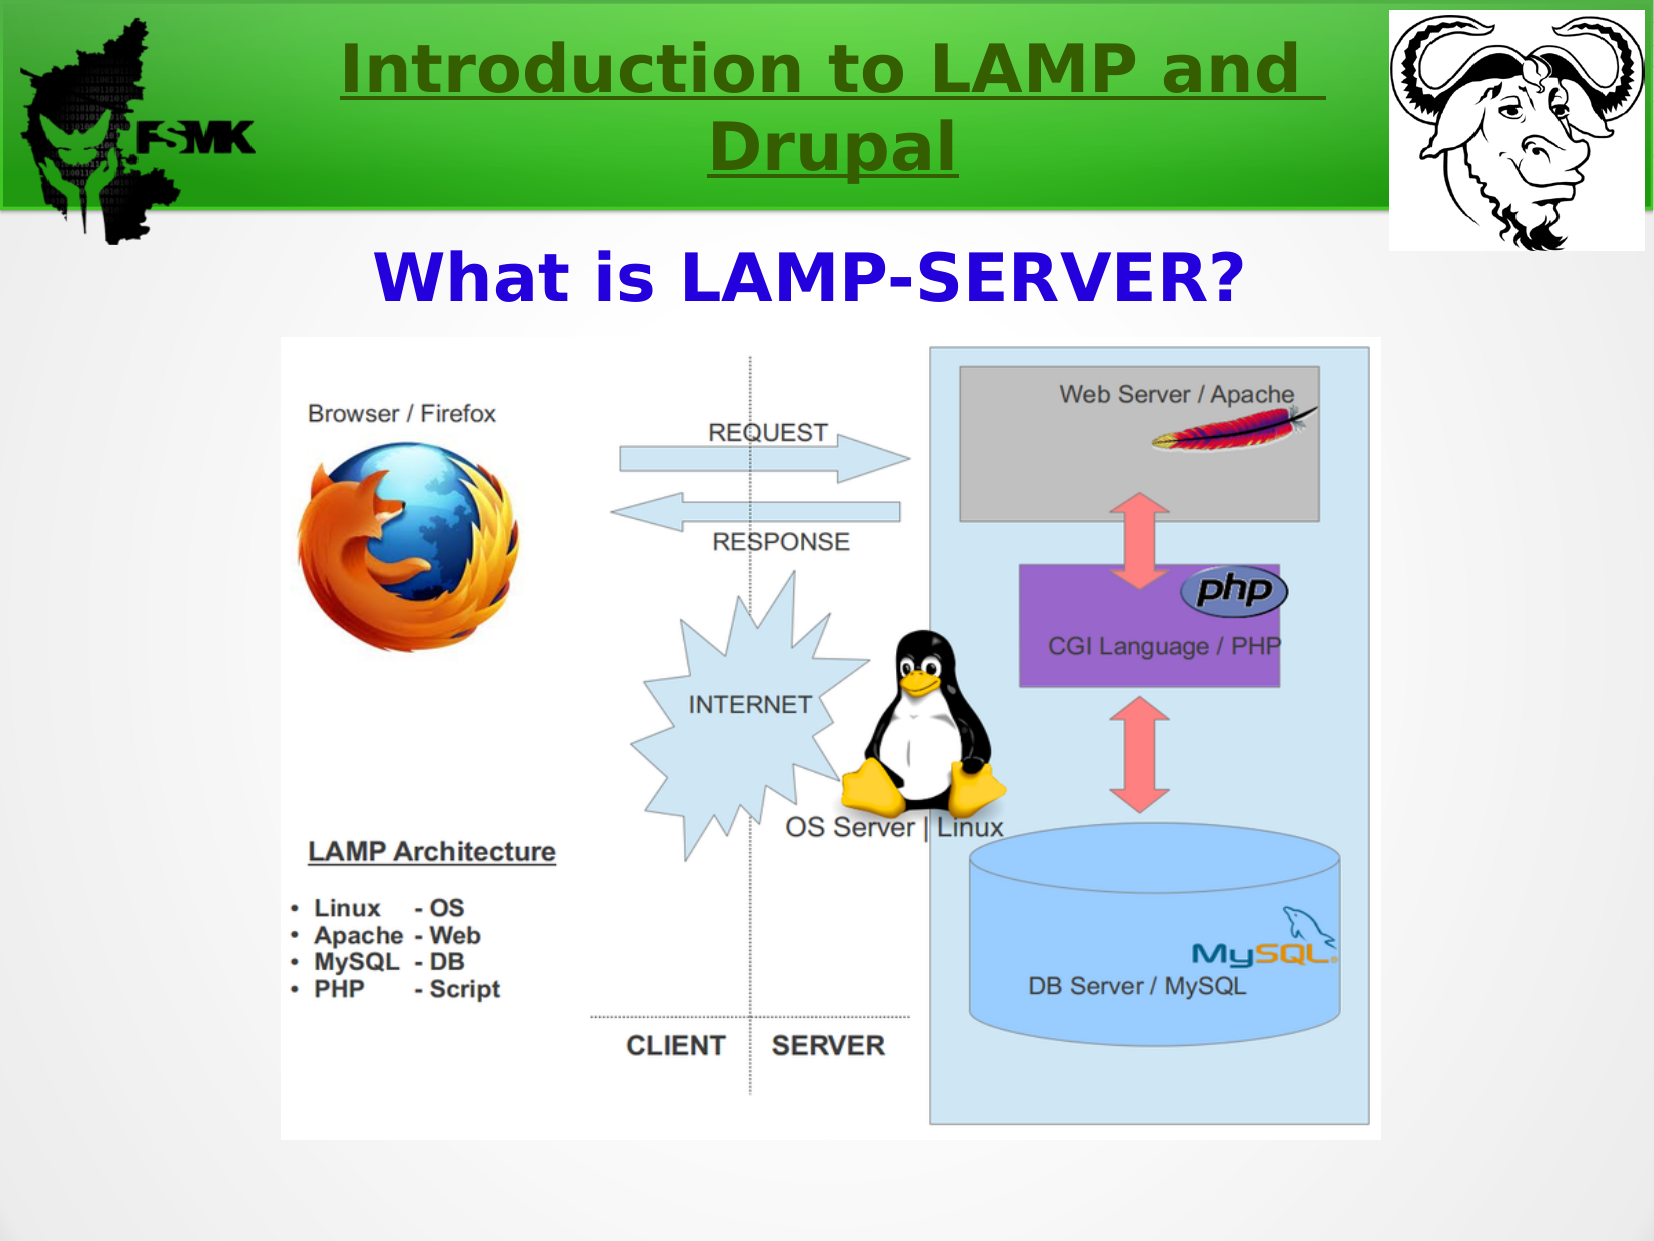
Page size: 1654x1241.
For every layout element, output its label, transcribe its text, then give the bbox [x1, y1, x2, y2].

picture [3, 2, 82, 259]
text_box What is LAMP-SERVER? [82, 0, 1538, 715]
picture [1538, 10, 1645, 251]
picture [281, 337, 1381, 1141]
